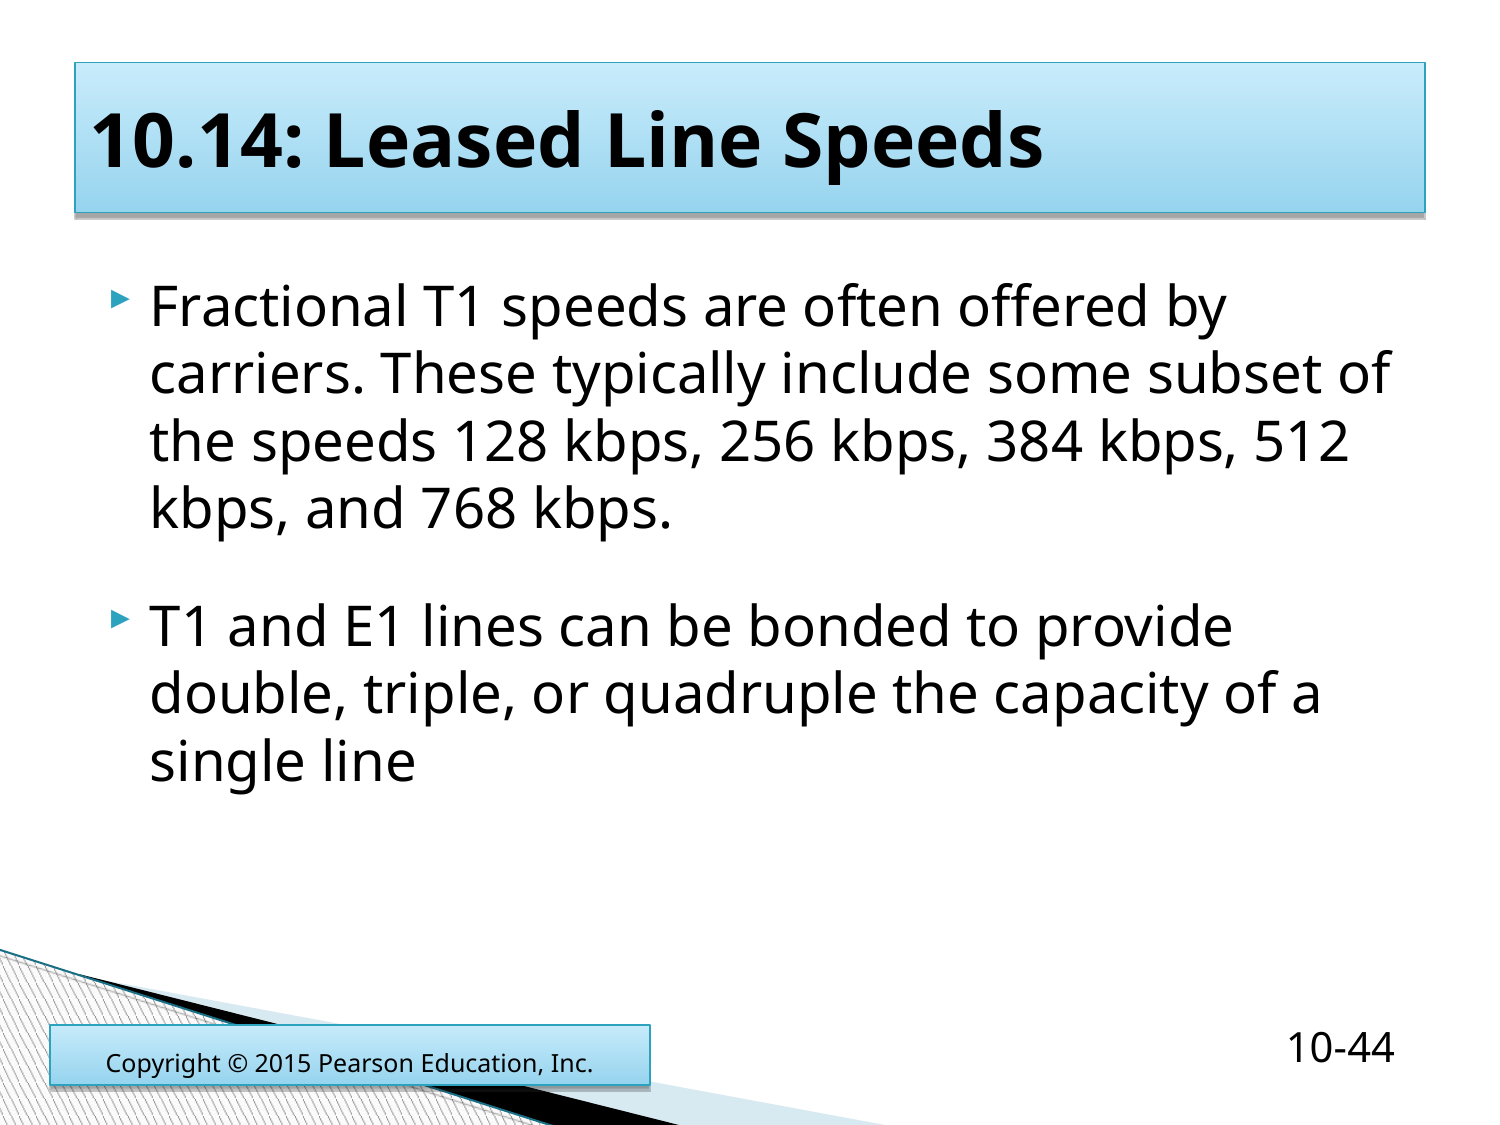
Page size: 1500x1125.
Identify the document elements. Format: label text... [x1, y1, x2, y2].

slide_number 10-<number> [1149, 1025, 1410, 1085]
title 10.14: Leased Line Speeds [75, 62, 1425, 213]
picture [0, 952, 543, 1125]
list Fractional T1 speeds are often offered by carriers. These typically include some subset of the speeds 128 kbps, 256 kbps, 384 kbps, 512 kbps, and 768 kbps. T1 and E1 lines can be bonded to provide double, triple, or quadruple the capacity of a single line [75, 262, 1425, 986]
footer Copyright © 2015 Pearson Education, Inc. [50, 1025, 650, 1085]
